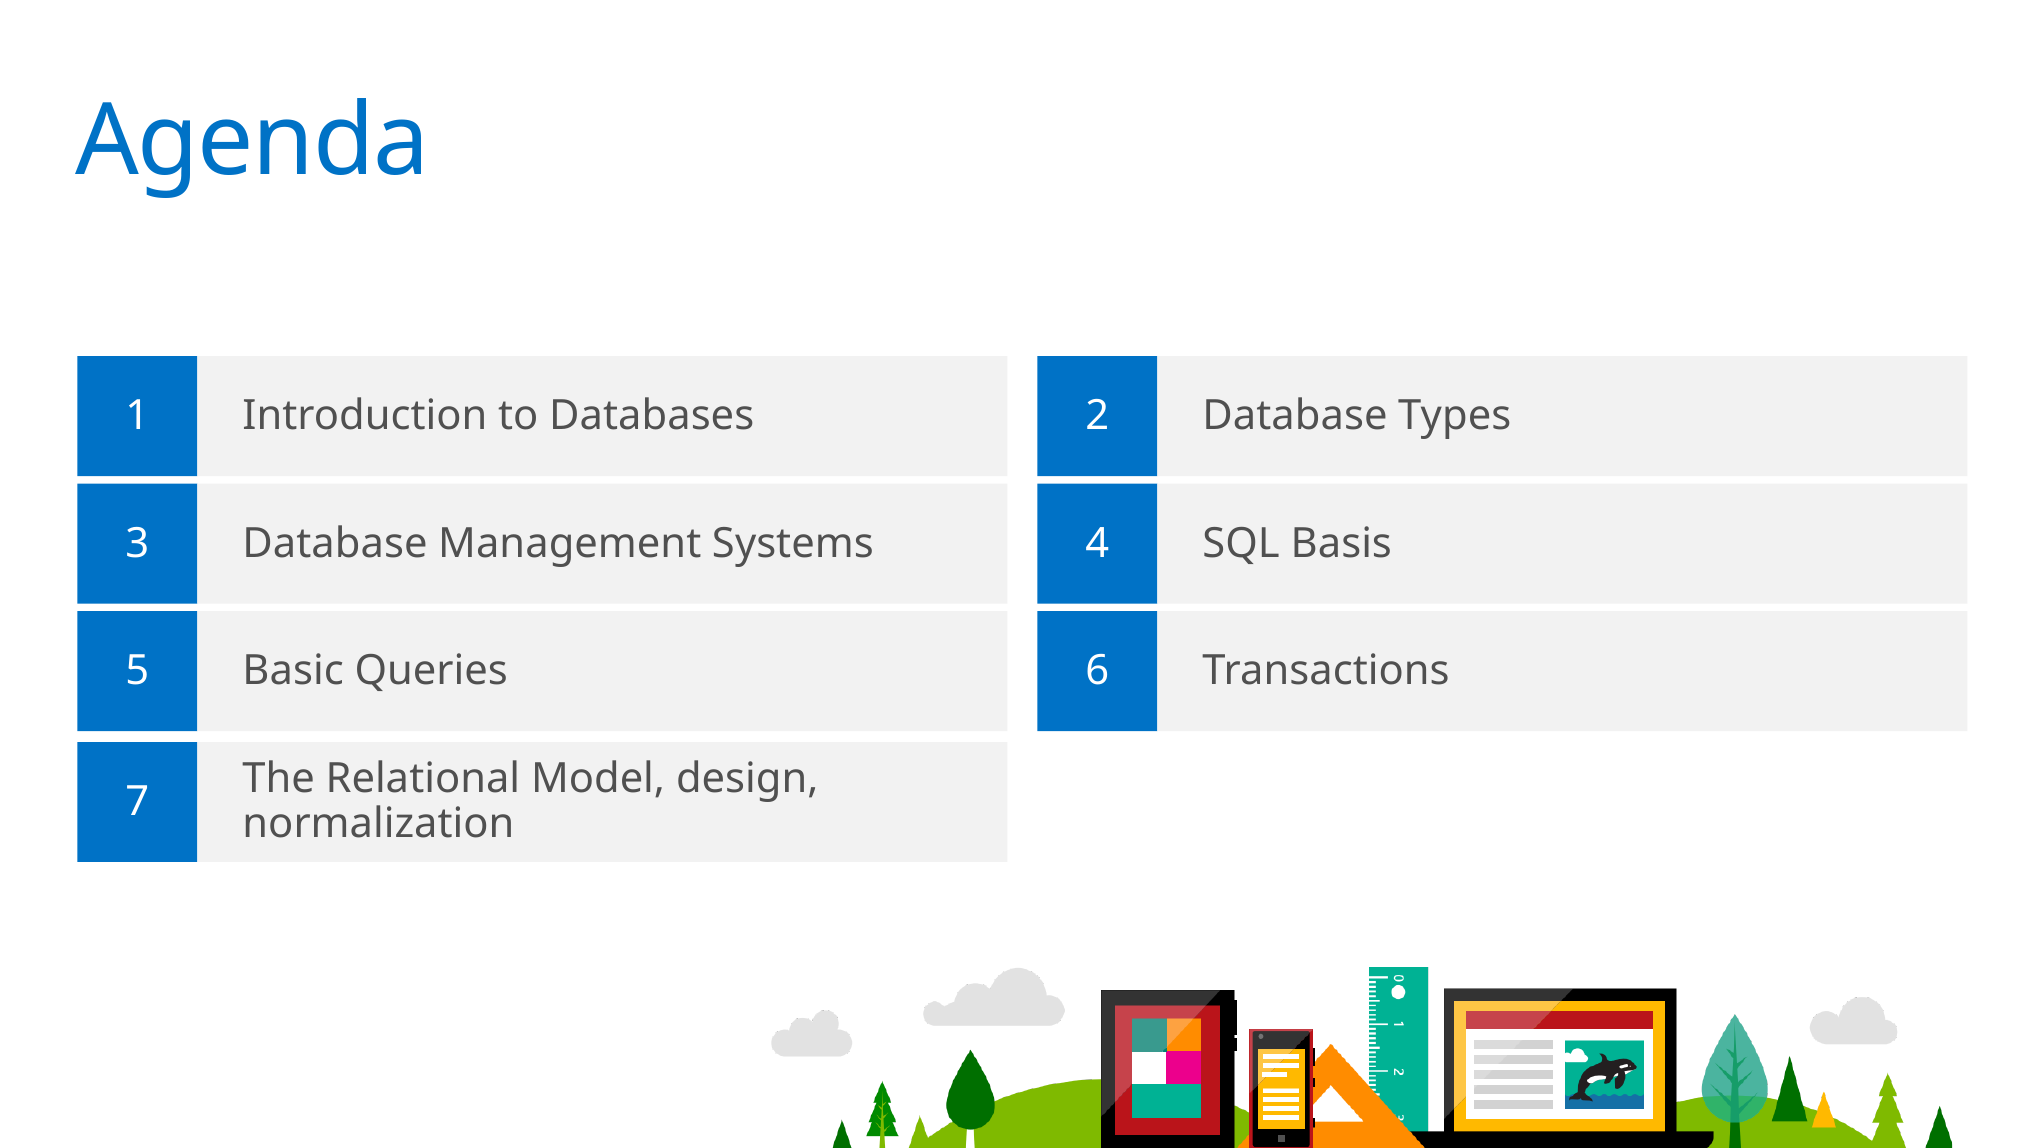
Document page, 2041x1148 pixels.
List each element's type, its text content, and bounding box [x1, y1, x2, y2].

text_box 7 [77, 742, 197, 862]
text_box Database Types [1157, 356, 1968, 477]
text_box 4 [1037, 483, 1157, 604]
title Agenda [60, 60, 1980, 210]
text_box The Relational Model, design, normalization [197, 742, 1008, 862]
text_box Database Management Systems [197, 483, 1008, 604]
text_box SQL Basis [1157, 483, 1968, 604]
text_box 1 [77, 356, 197, 477]
text_box 6 [1037, 611, 1157, 732]
text_box Transactions [1157, 611, 1968, 732]
text_box 3 [77, 483, 197, 604]
text_box 2 [1037, 356, 1157, 477]
text_box Introduction to Databases [197, 356, 1008, 477]
text_box 5 [77, 611, 197, 732]
text_box Basic Queries [197, 611, 1008, 732]
